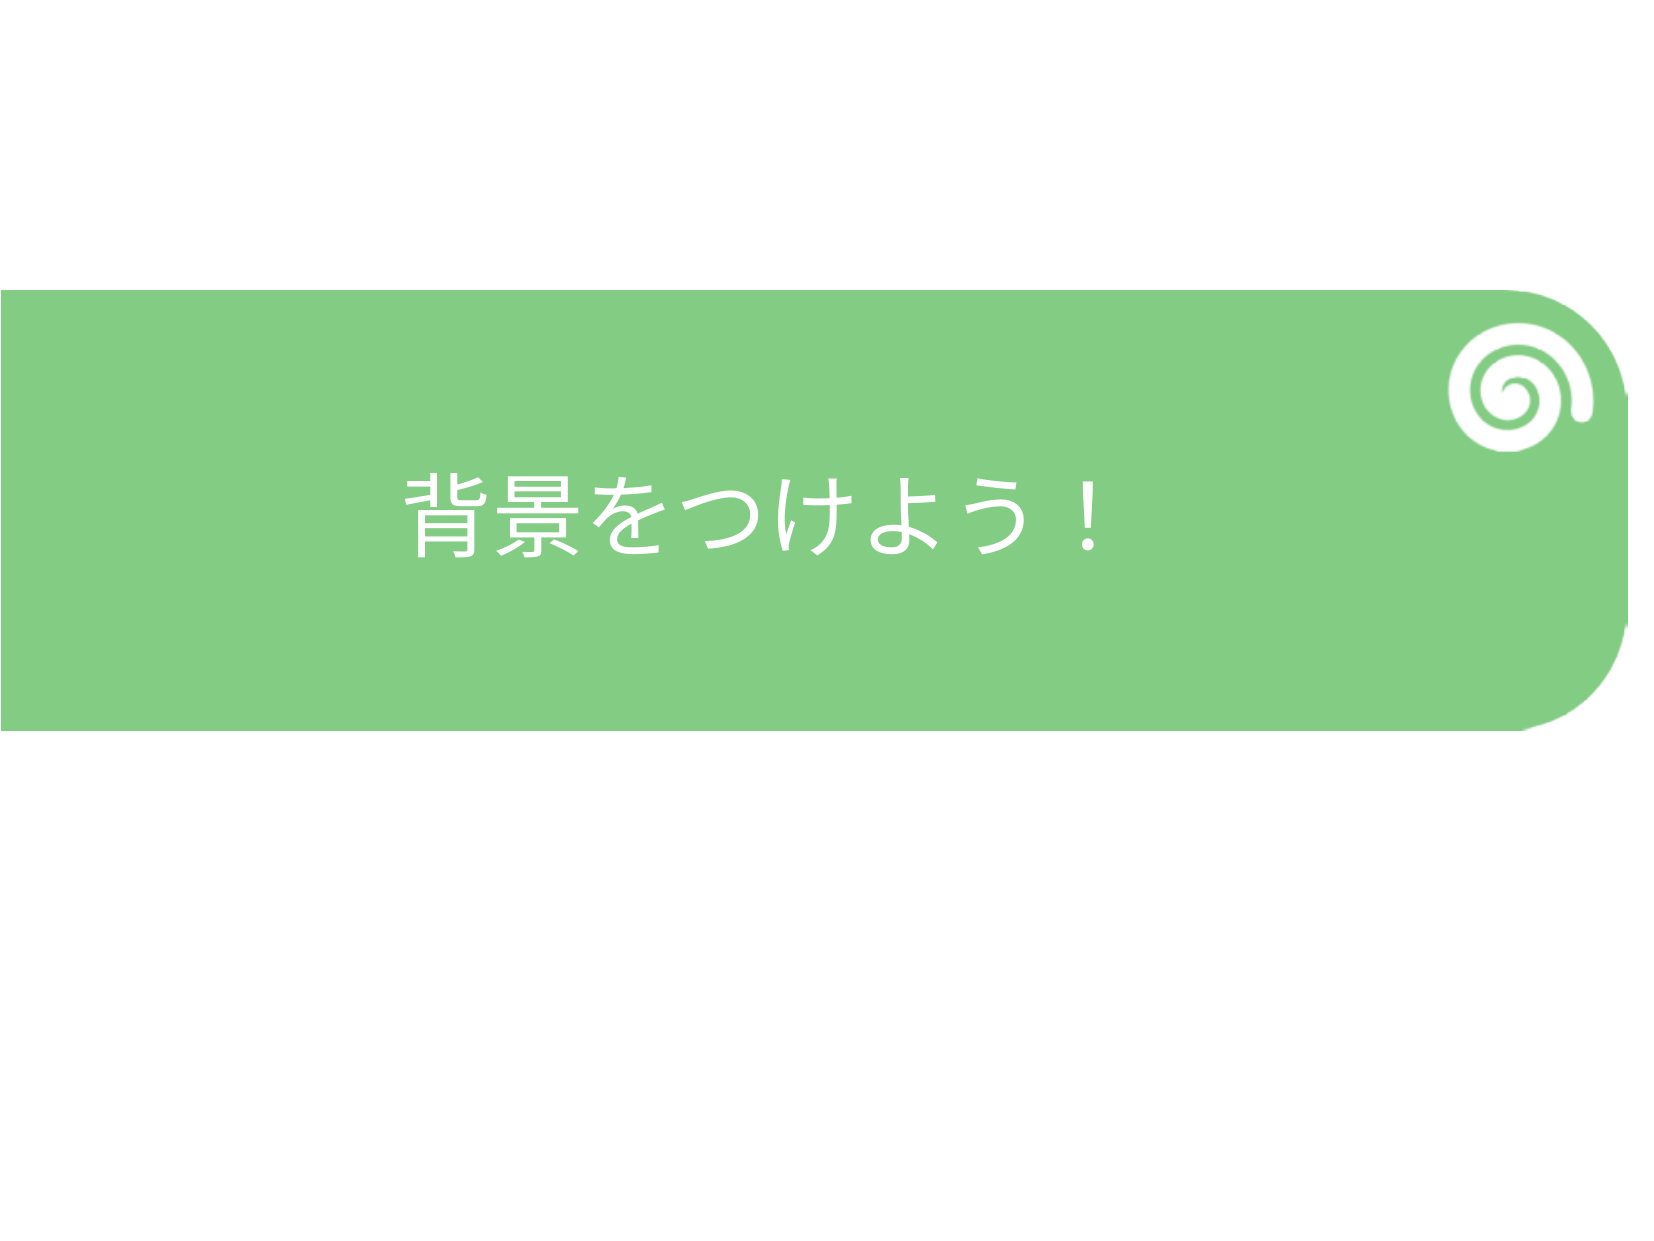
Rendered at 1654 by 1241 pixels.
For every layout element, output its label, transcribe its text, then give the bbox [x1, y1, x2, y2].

picture [1, 290, 1628, 731]
title 背景をつけよう！ [82, 406, 1453, 614]
